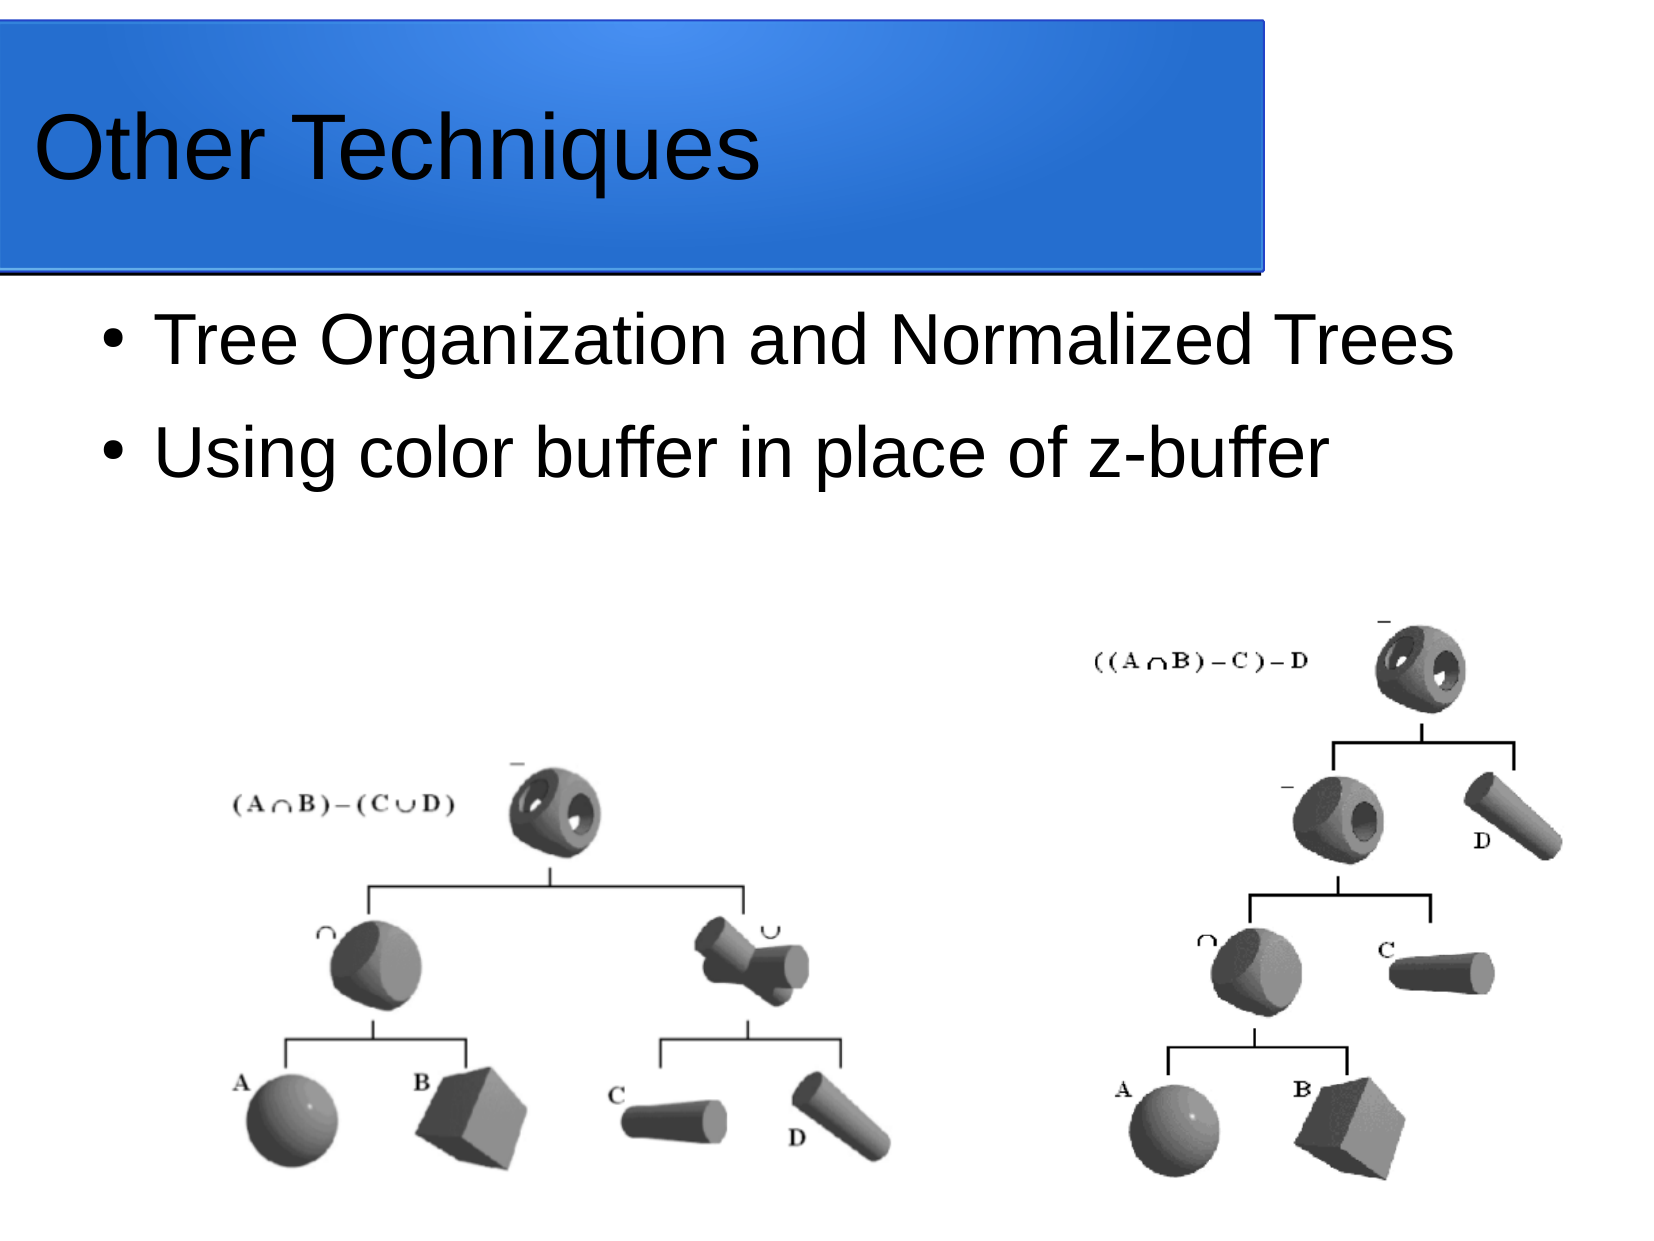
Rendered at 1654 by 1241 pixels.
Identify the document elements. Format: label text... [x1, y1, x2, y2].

picture [1030, 554, 1593, 1216]
picture [130, 734, 976, 1213]
list Tree Organization and Normalized Trees Using color buffer in place of z-buffer [82, 299, 1571, 1019]
title Other Techniques [3, 45, 1156, 250]
